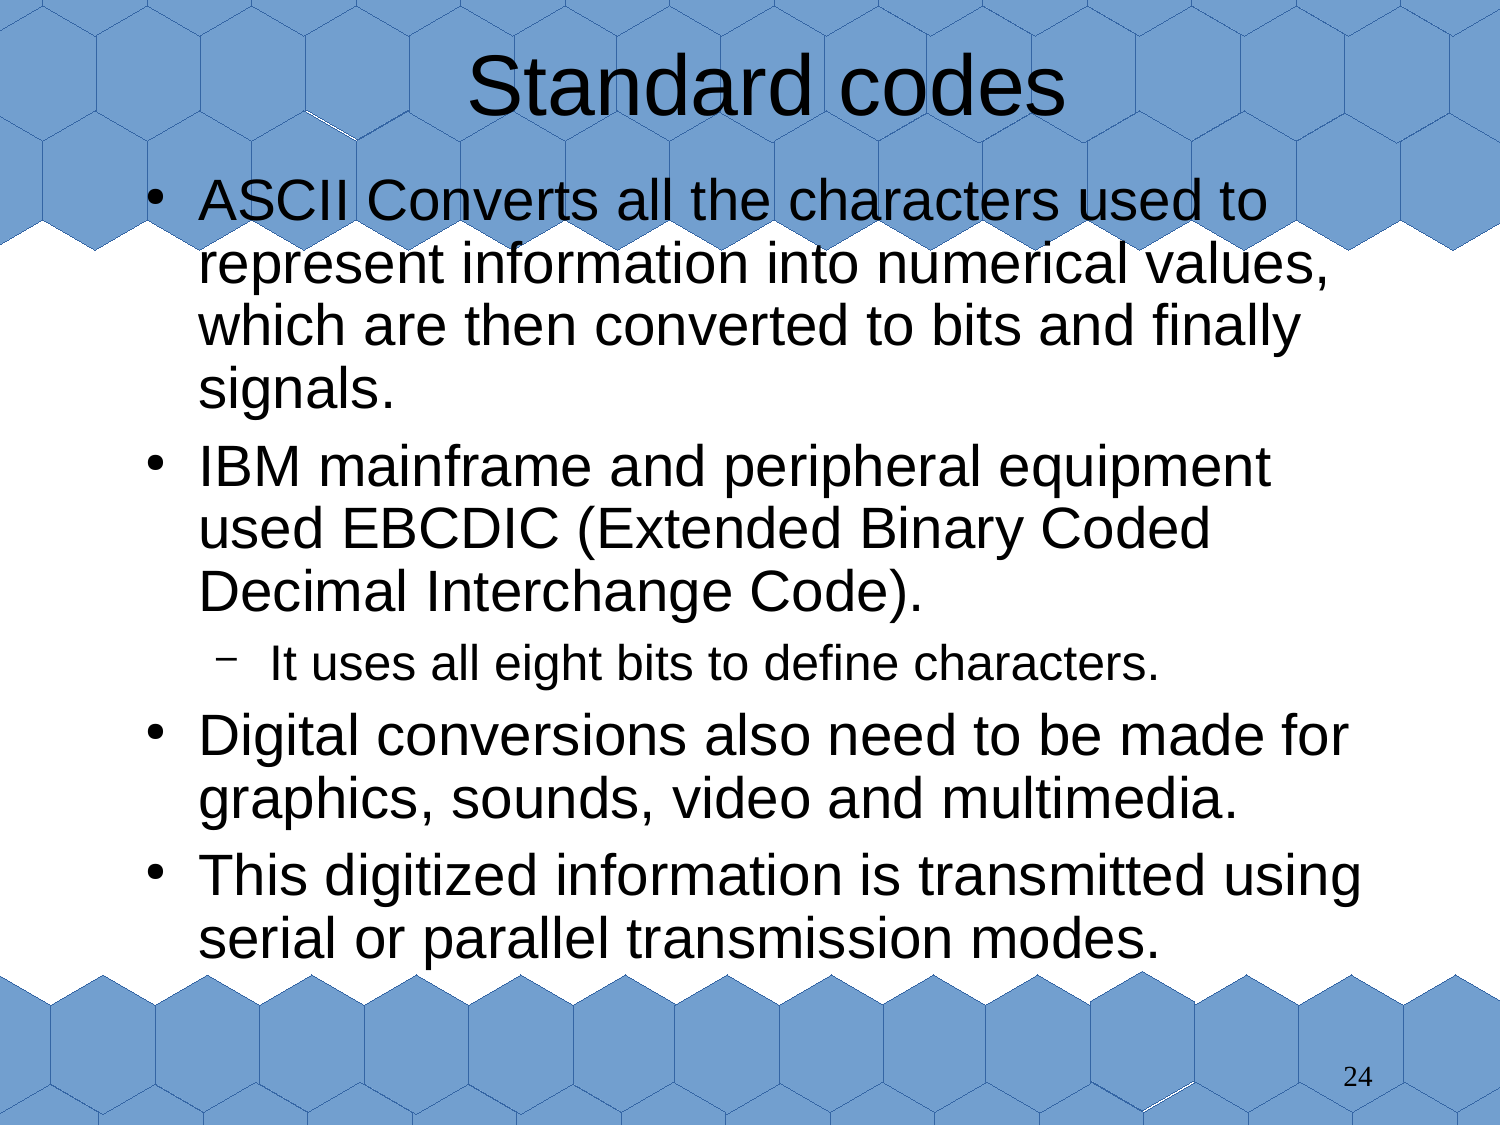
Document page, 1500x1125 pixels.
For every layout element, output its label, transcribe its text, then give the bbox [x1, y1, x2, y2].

text_box <number> [1074, 1050, 1388, 1125]
list ASCII Converts all the characters used to represent information into numerical values, which are then converted to bits and finally signals. IBM mainframe and peripheral equipment used EBCDIC (Extended Binary Coded Decimal Interchange Code). It uses all eight bits to define characters. Digital conversions also need to be made for graphics, sounds, video and multimedia. This digitized information is transmitted using serial or parallel transmission modes. [112, 162, 1388, 1025]
title Standard codes [112, 0, 1388, 162]
